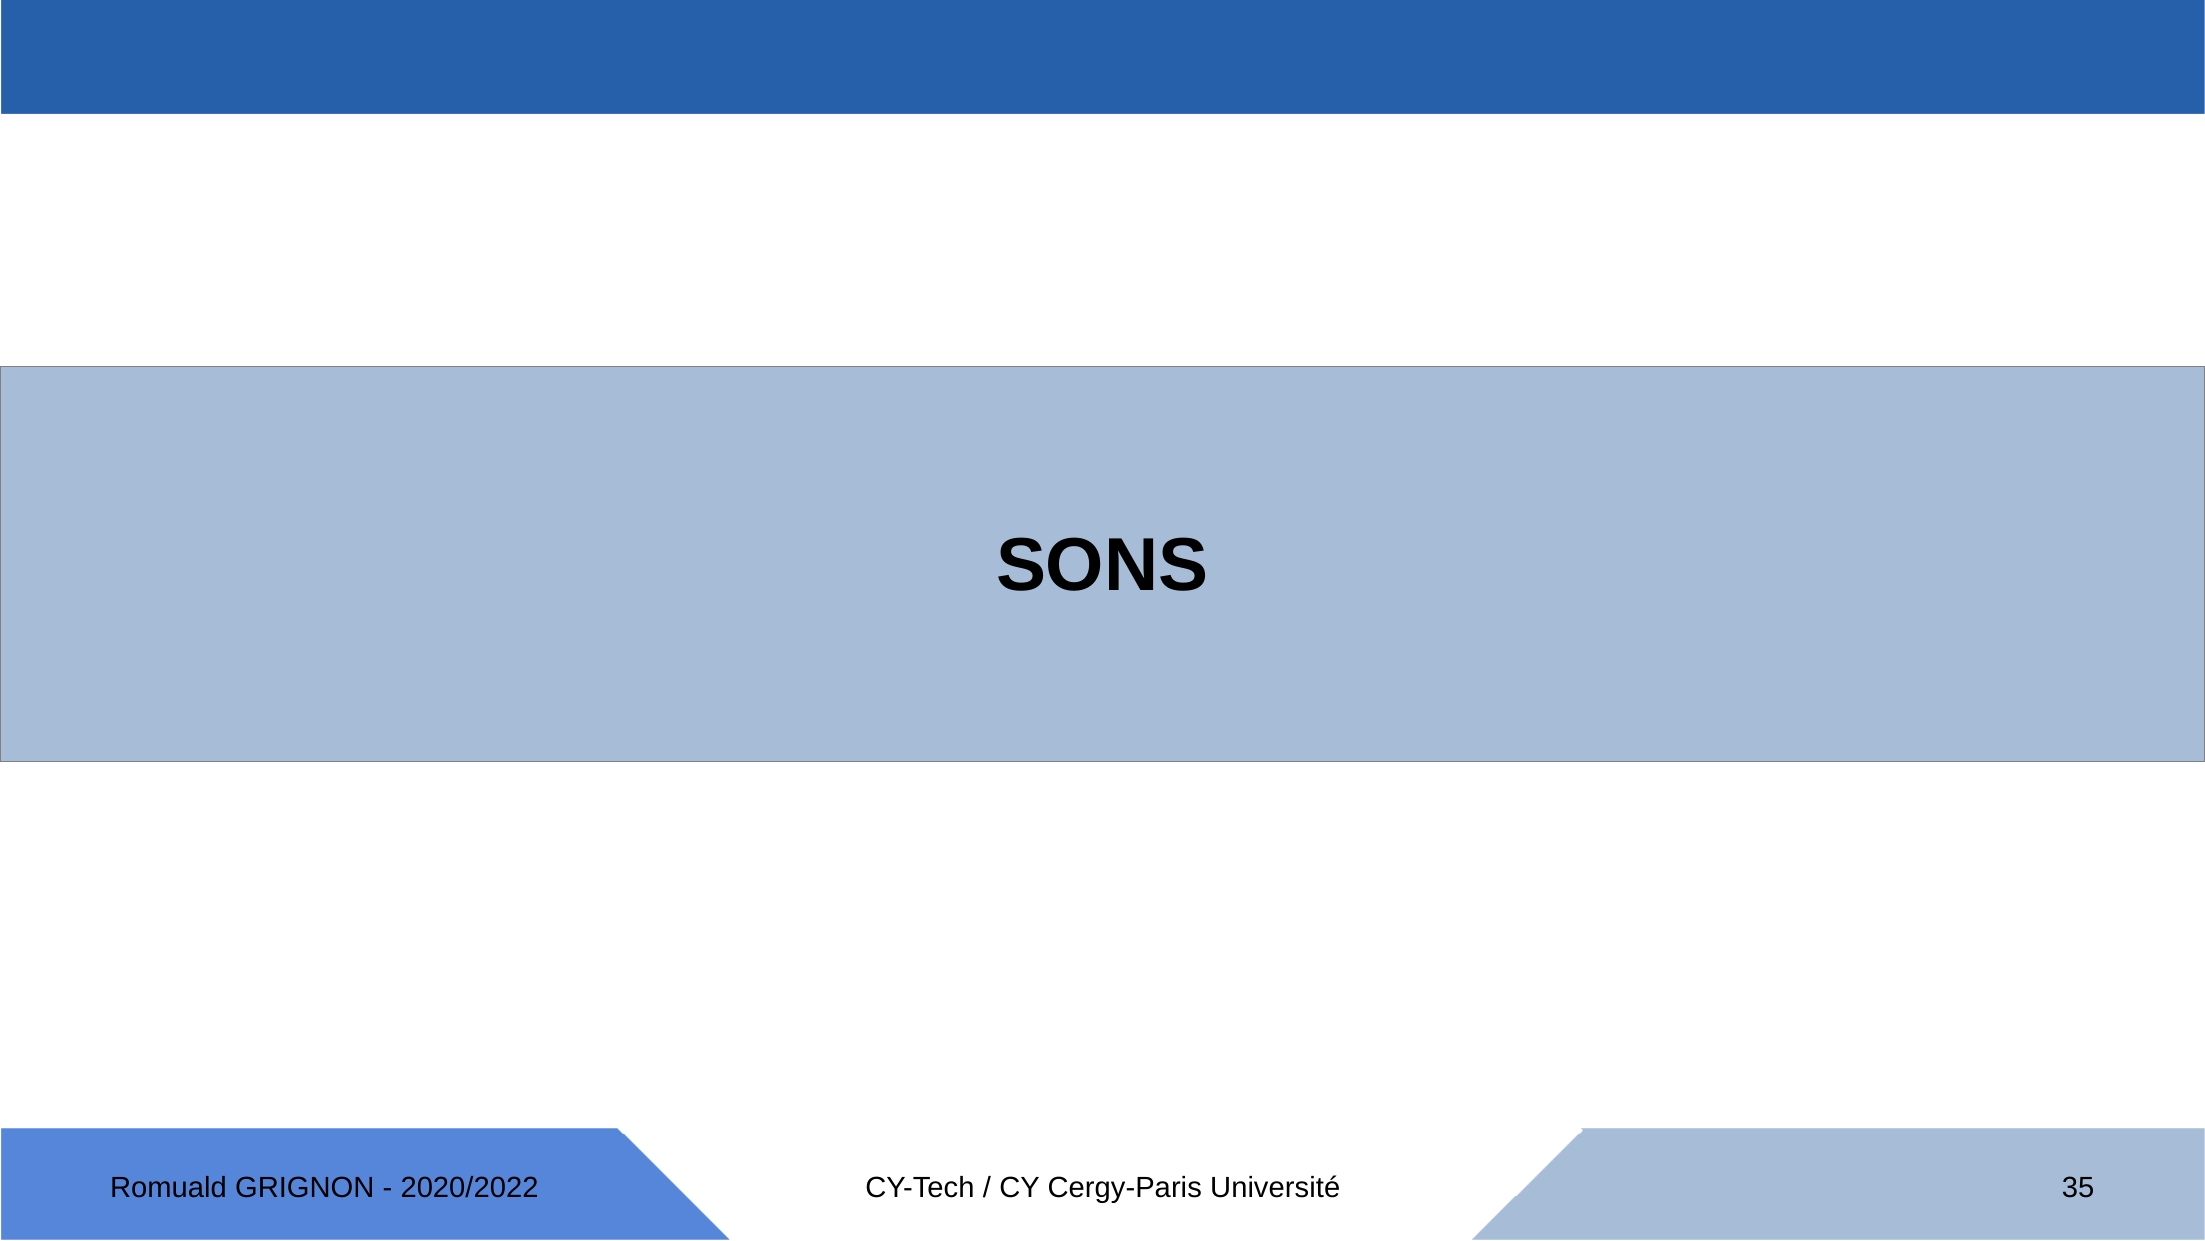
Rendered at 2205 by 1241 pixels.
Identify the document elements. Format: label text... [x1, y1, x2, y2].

picture [0, 762, 2205, 1241]
picture [0, 0, 2205, 366]
text_box SONS [0, 366, 2205, 762]
